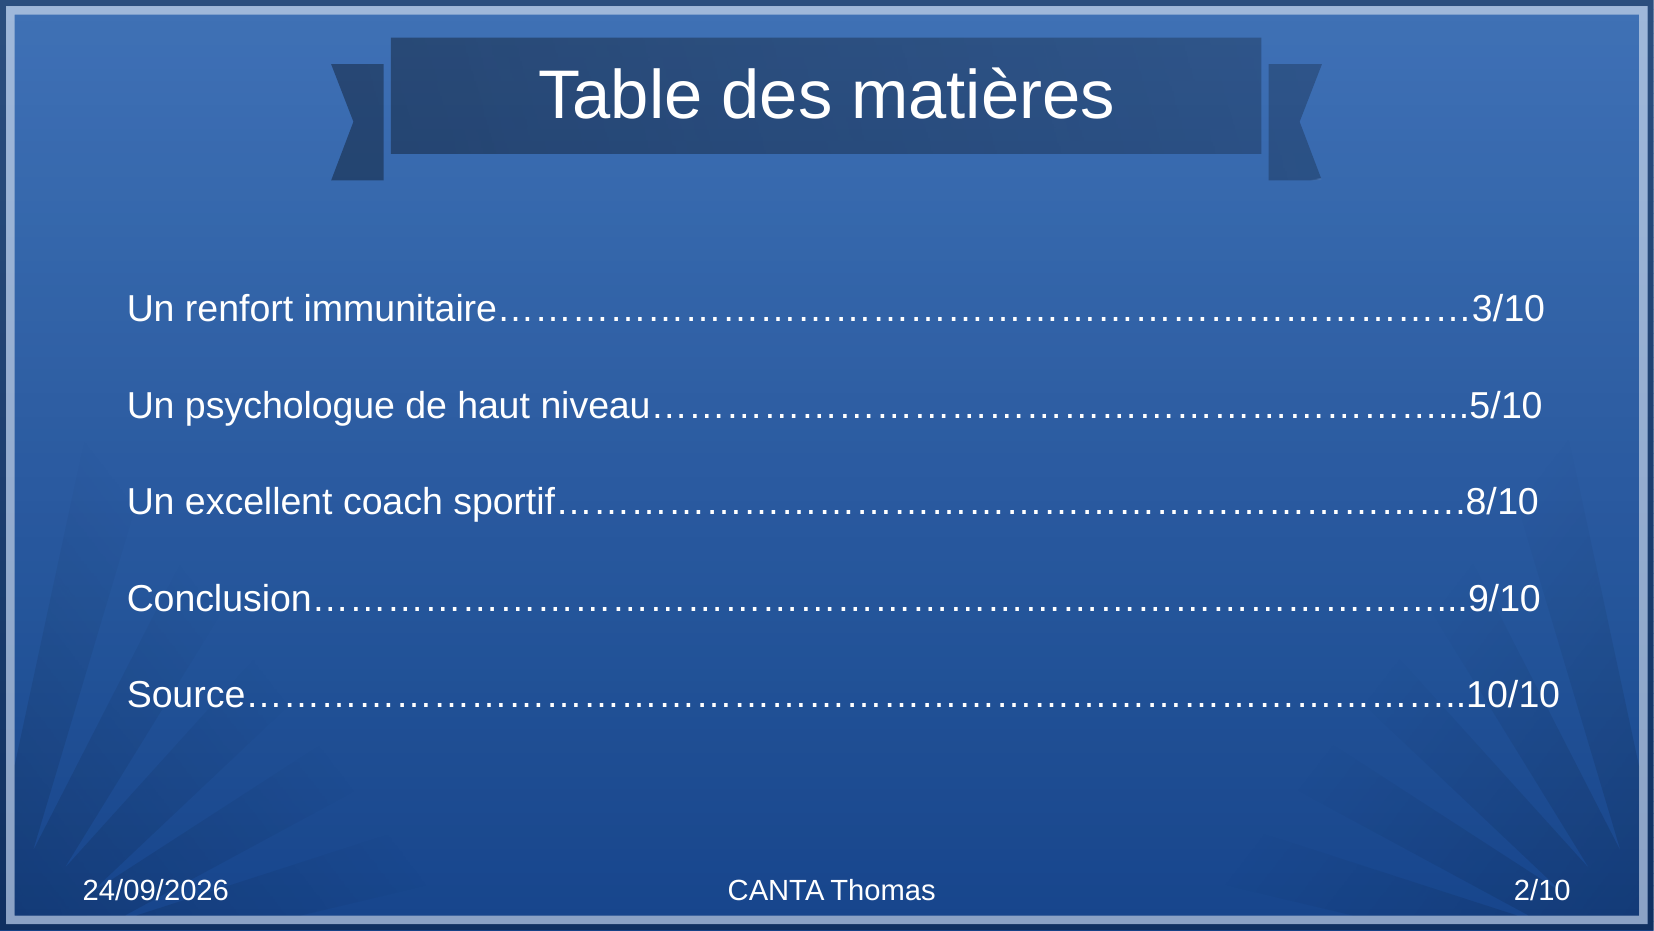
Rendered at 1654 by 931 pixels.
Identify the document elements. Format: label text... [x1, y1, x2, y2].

title Table des matières [389, 35, 1264, 154]
text_box Un renfort immunitaire……………………………………………………………………3/10 Un psychologue de haut niveau………………………………………………………...5/10 Un excellent coach sportif……………………………………………………………….8/10 Conclusion………………………………………………………………………………...9/10 Source……………………………………………………………………………………..10/10 [53, 239, 1589, 768]
